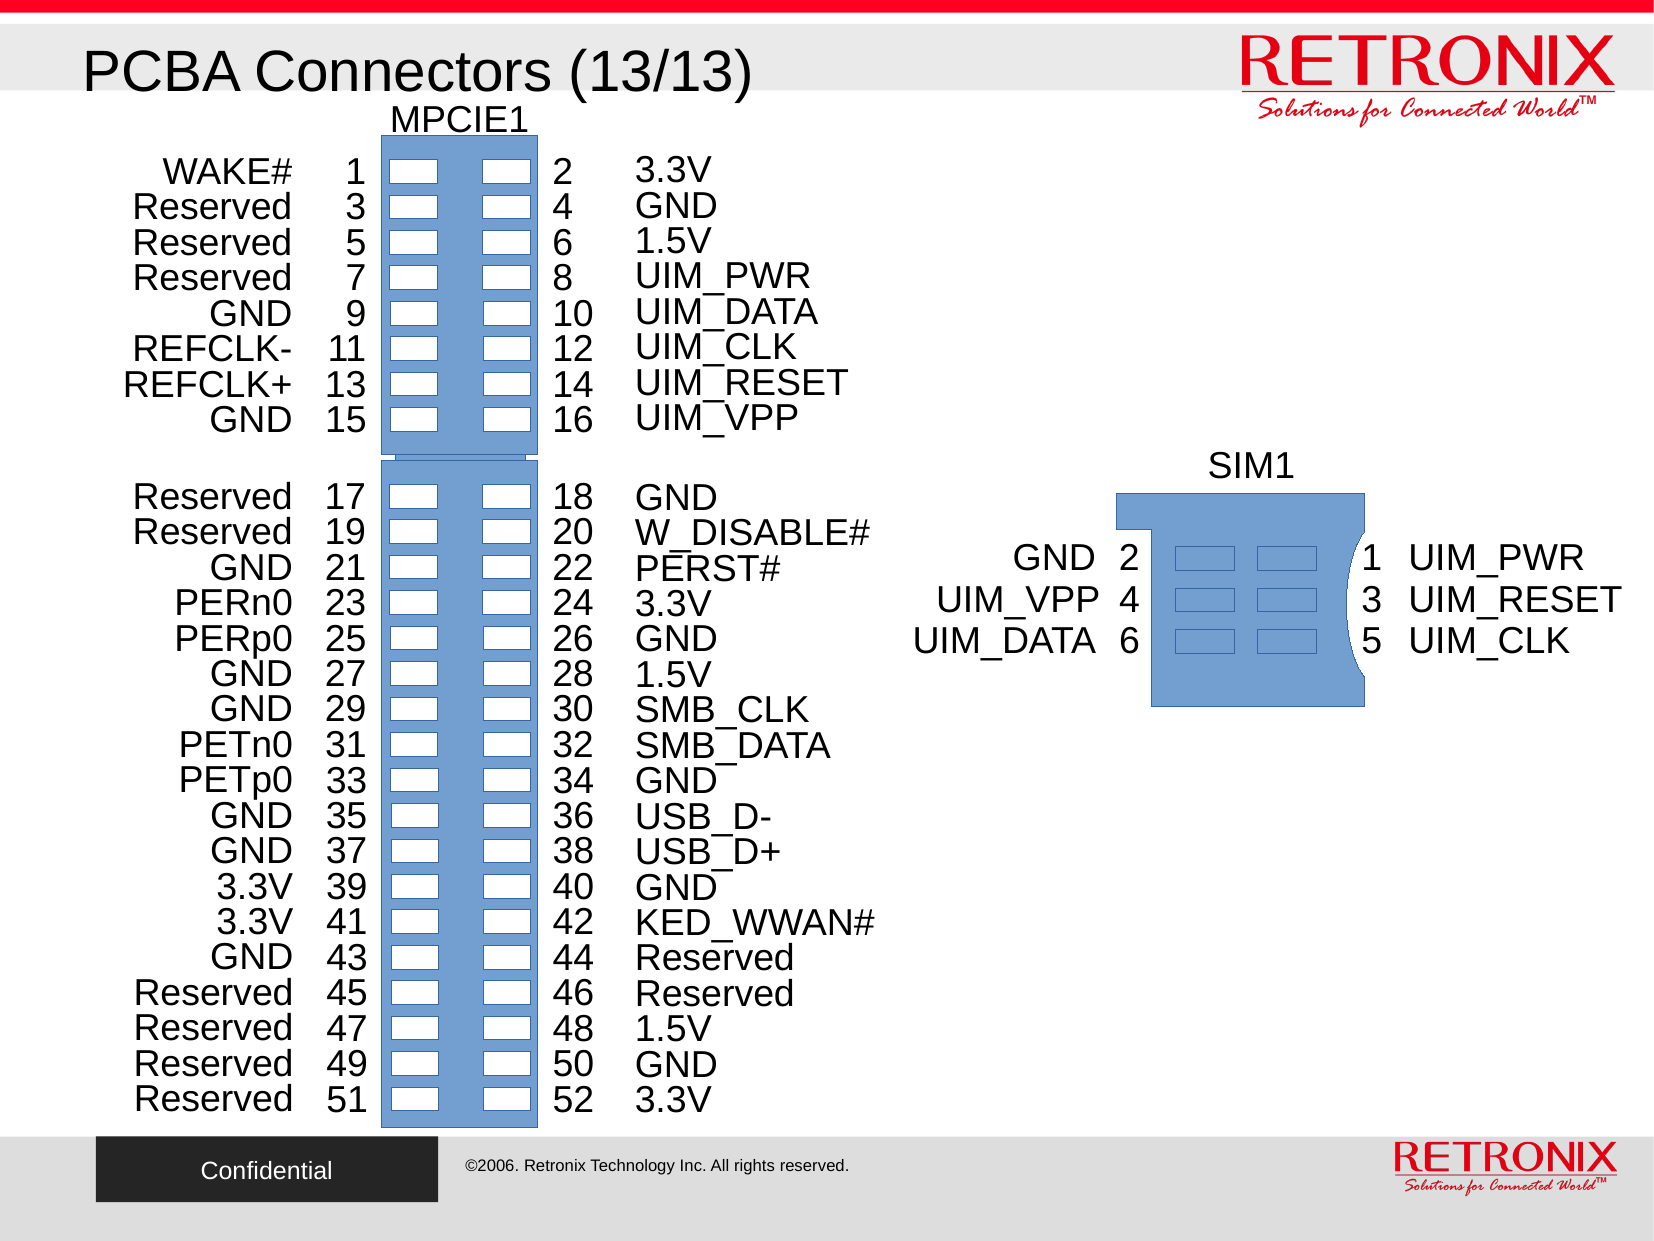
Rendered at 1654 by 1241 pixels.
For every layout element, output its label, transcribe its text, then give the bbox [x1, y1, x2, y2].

text_box PETp0 [18, 751, 308, 786]
text_box UIM_VPP [620, 389, 845, 446]
picture [1235, 31, 1621, 130]
text_box GND [18, 645, 308, 680]
text_box 5 [1346, 628, 1393, 669]
text_box 28 [537, 645, 618, 680]
text_box GND [620, 752, 845, 787]
text_box WAKE# [17, 143, 308, 178]
text_box KED_WWAN# [620, 893, 928, 951]
text_box 45 [309, 964, 383, 999]
text_box Reserved [620, 964, 845, 1000]
text_box 14 [537, 355, 618, 391]
text_box 8 [537, 249, 618, 284]
text_box 52 [537, 1070, 618, 1128]
text_box 20 [537, 503, 618, 538]
text_box GND [18, 786, 309, 822]
text_box GND [620, 176, 845, 212]
text_box GND [18, 538, 308, 574]
text_box 40 [537, 857, 618, 893]
text_box Reserved [17, 249, 308, 284]
text_box 35 [309, 787, 383, 822]
text_box 46 [537, 964, 618, 999]
text_box 7 [308, 249, 382, 284]
text_box GND [18, 680, 308, 715]
text_box 11 [308, 320, 382, 355]
text_box SMB_DATA [620, 716, 869, 774]
text_box 49 [309, 1035, 383, 1070]
text_box 27 [308, 645, 382, 680]
text_box 6 [537, 213, 618, 249]
text_box 3 [1346, 587, 1393, 628]
text_box 32 [537, 715, 618, 751]
text_box 21 [308, 538, 382, 574]
text_box 9 [308, 284, 382, 320]
text_box UIM_CLK [620, 318, 845, 353]
text_box 31 [308, 715, 382, 751]
text_box 25 [308, 609, 382, 645]
text_box 37 [309, 822, 383, 857]
text_box 48 [537, 999, 618, 1035]
text_box 16 [537, 391, 618, 448]
text_box GND [17, 284, 308, 342]
text_box GND [620, 1035, 845, 1071]
text_box 39 [309, 857, 383, 893]
text_box PERST# [620, 539, 845, 575]
text_box UIM_DATA [620, 282, 845, 318]
text_box 22 [537, 538, 618, 574]
text_box SIM1 [1192, 437, 1382, 494]
text_box REFCLK+ [18, 355, 308, 391]
text_box 3.3V [620, 141, 845, 176]
text_box 43 [309, 928, 383, 964]
text_box [1116, 493, 1365, 707]
text_box GND [18, 928, 309, 986]
text_box USB_D- [620, 787, 845, 823]
text_box UIM_RESET [1393, 570, 1638, 628]
text_box SMB_CLK [620, 681, 845, 716]
text_box 51 [309, 1070, 383, 1128]
text_box Reserved [19, 963, 309, 999]
text_box 3 [308, 178, 382, 213]
text_box UIM_DATA [897, 611, 1111, 669]
text_box GND [620, 468, 845, 504]
text_box 34 [537, 751, 618, 787]
text_box 3.3V [620, 1071, 845, 1128]
text_box 1.5V [620, 645, 845, 681]
text_box REFCLK- [18, 320, 308, 355]
text_box UIM_PWR [620, 247, 845, 282]
text_box UIM_RESET [620, 353, 880, 411]
text_box Reserved [17, 178, 308, 213]
text_box 6 [1111, 611, 1155, 669]
text_box UIM_CLK [1393, 611, 1586, 669]
text_box 1.5V [620, 1000, 845, 1035]
text_box 17 [308, 467, 381, 503]
text_box PETn0 [18, 715, 308, 751]
text_box 1.5V [620, 212, 845, 247]
text_box Reserved [19, 1034, 309, 1070]
text_box 29 [308, 680, 382, 715]
text_box 33 [308, 751, 383, 787]
text_box UIM_PWR [1393, 529, 1601, 570]
text_box 4 [1116, 570, 1155, 611]
text_box 13 [308, 355, 382, 391]
text_box 15 [308, 391, 382, 448]
text_box 36 [537, 787, 618, 822]
text_box W_DISABLE# [620, 504, 916, 562]
text_box 18 [537, 467, 618, 503]
title PCBA Connectors (13/13) [82, 23, 1205, 119]
text_box UIM_VPP [921, 570, 1116, 628]
text_box Reserved [620, 929, 845, 964]
text_box GND [620, 858, 845, 893]
text_box Reserved [17, 213, 308, 249]
text_box 38 [537, 822, 618, 857]
text_box 30 [537, 680, 618, 715]
text_box 44 [537, 928, 618, 964]
text_box GND [998, 529, 1111, 570]
text_box PERp0 [18, 609, 308, 645]
text_box 47 [309, 999, 383, 1035]
text_box 5 [308, 213, 382, 249]
text_box 1 [308, 143, 381, 178]
text_box 3.3V [18, 857, 309, 893]
text_box USB_D+ [620, 823, 845, 858]
text_box 23 [308, 574, 382, 609]
text_box 19 [308, 503, 382, 538]
text_box GND [18, 391, 308, 448]
text_box 42 [537, 893, 618, 928]
text_box 50 [537, 1035, 618, 1070]
text_box 1 [1346, 529, 1393, 587]
text_box 2 [1111, 529, 1155, 570]
text_box GND [620, 610, 845, 645]
text_box 4 [537, 178, 618, 213]
text_box 3.3V [620, 575, 845, 610]
text_box Reserved [19, 1070, 309, 1128]
text_box 26 [537, 609, 618, 645]
text_box MPCIE1 [375, 90, 556, 148]
text_box PERn0 [18, 574, 308, 609]
text_box 10 [537, 284, 618, 320]
text_box 3.3V [18, 893, 309, 928]
text_box [381, 148, 538, 1128]
picture [1391, 1139, 1621, 1198]
text_box GND [18, 822, 309, 857]
text_box Reserved [18, 503, 308, 538]
text_box 24 [537, 574, 618, 609]
text_box Reserved [18, 467, 308, 503]
text_box 2 [537, 143, 618, 178]
text_box 12 [537, 320, 618, 355]
text_box 41 [309, 893, 383, 928]
text_box Reserved [19, 999, 309, 1034]
